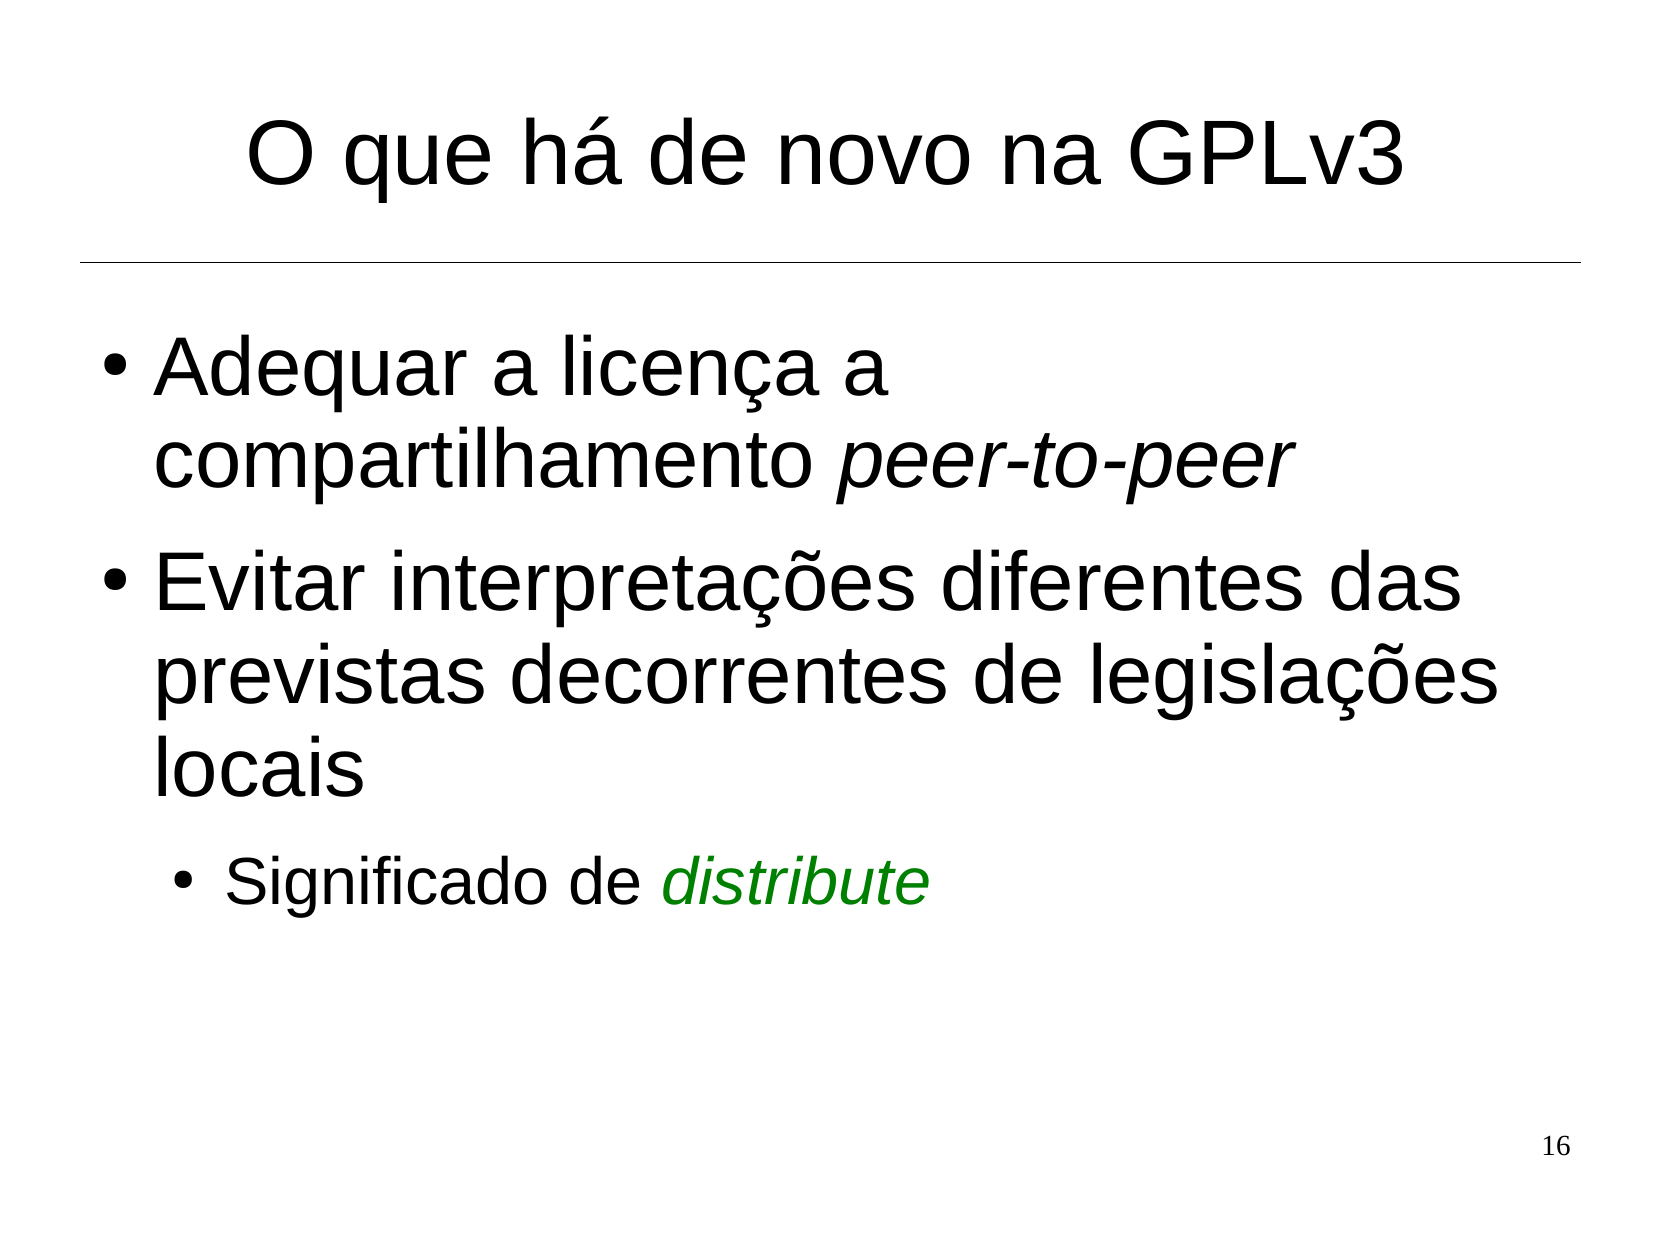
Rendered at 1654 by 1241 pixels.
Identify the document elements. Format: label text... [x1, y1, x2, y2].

title O que há de novo na GPLv3 [82, 56, 1571, 250]
list Adequar a licença a compartilhamento peer-to-peer Evitar interpretações diferentes das previstas decorrentes de legislações locais Significado de distribute [82, 319, 1571, 1065]
